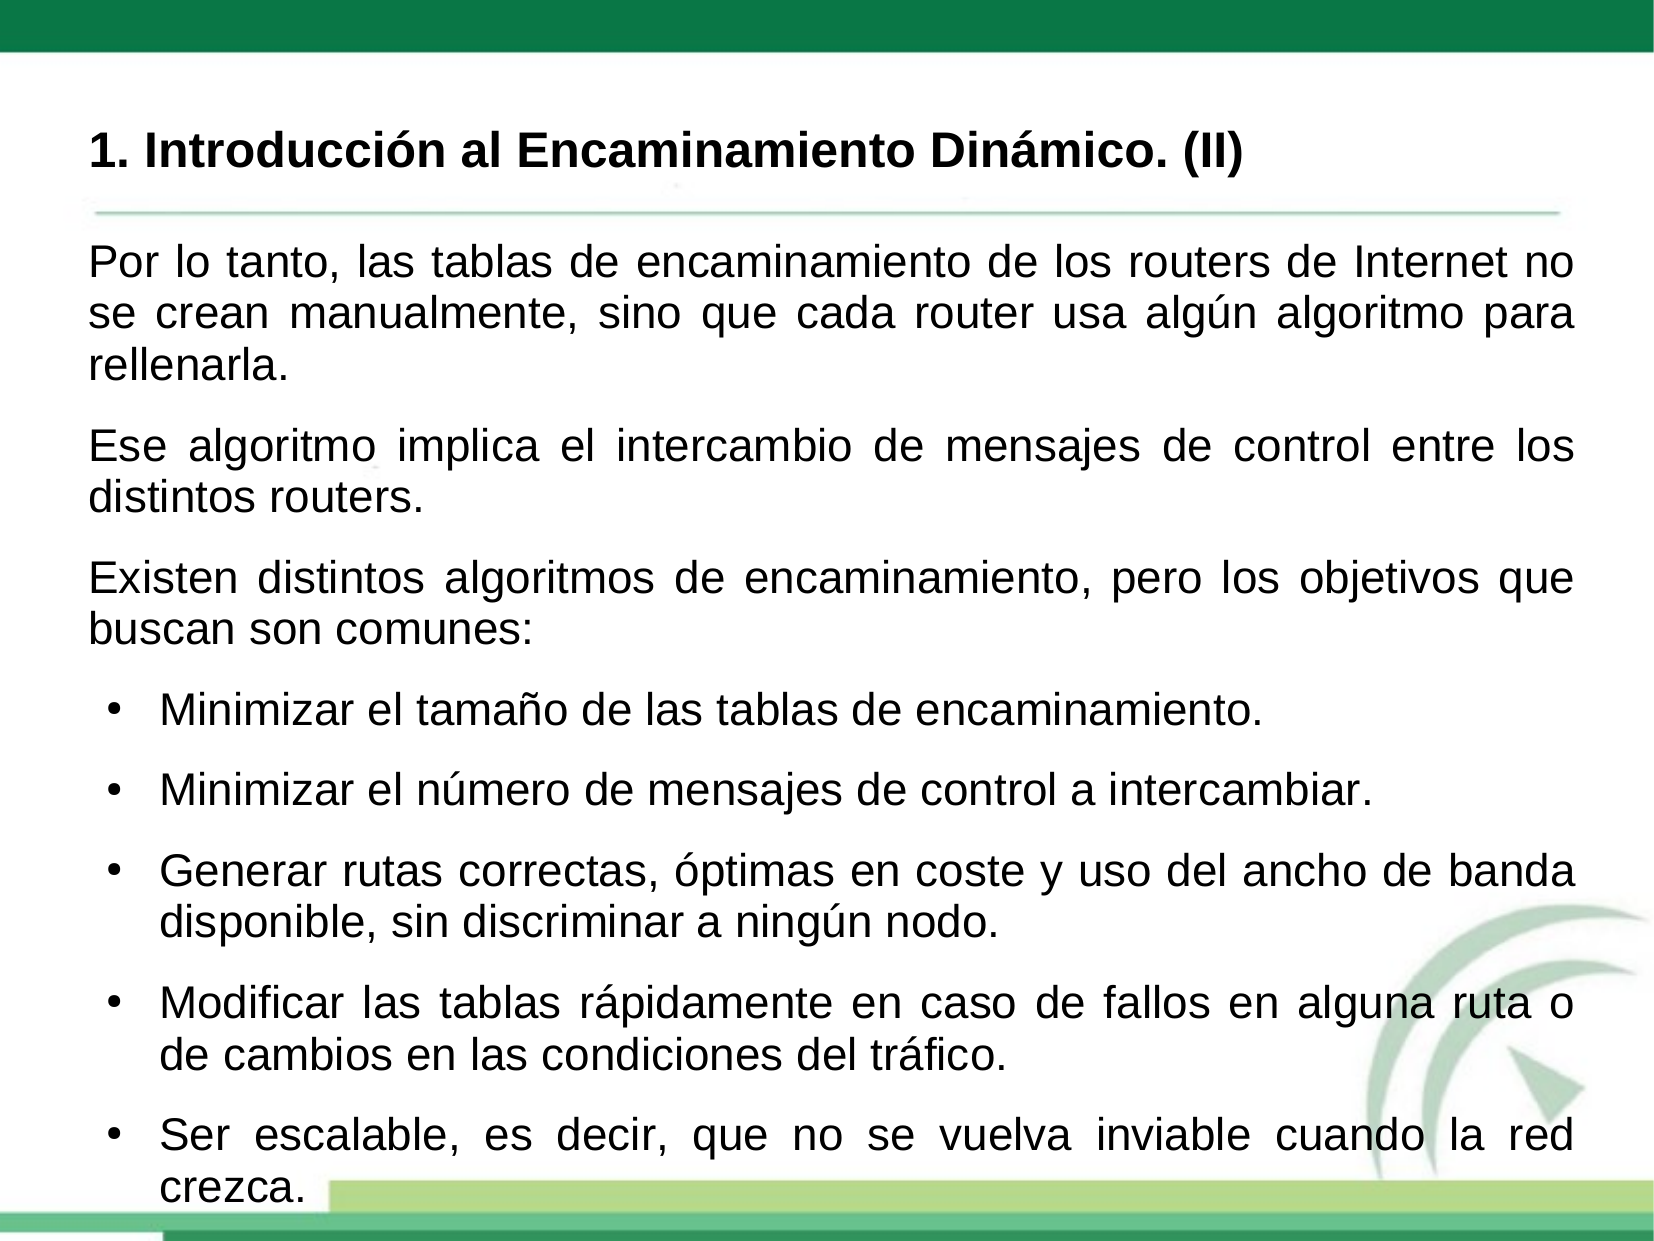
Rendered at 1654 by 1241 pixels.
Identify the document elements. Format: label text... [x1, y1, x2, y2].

picture [0, 0, 1654, 1241]
title 1. Introducción al Encaminamiento Dinámico. (II) [88, 46, 1577, 236]
list Por lo tanto, las tablas de encaminamiento de los routers de Internet no se crean manualmente, sino que cada router usa algún algoritmo para rellenarla. Ese algoritmo implica el intercambio de mensajes de control entre los distintos routers. Existen distintos algoritmos de encaminamiento, pero los objetivos que buscan son comunes: Minimizar el tamaño de las tablas de encaminamiento. Minimizar el número de mensajes de control a intercambiar. Generar rutas correctas, óptimas en coste y uso del ancho de banda disponible, sin discriminar a ningún nodo. Modificar las tablas rápidamente en caso de fallos en alguna ruta o de cambios en las condiciones del tráfico. Ser escalable, es decir, que no se vuelva inviable cuando la red crezca. [88, 236, 1577, 1209]
